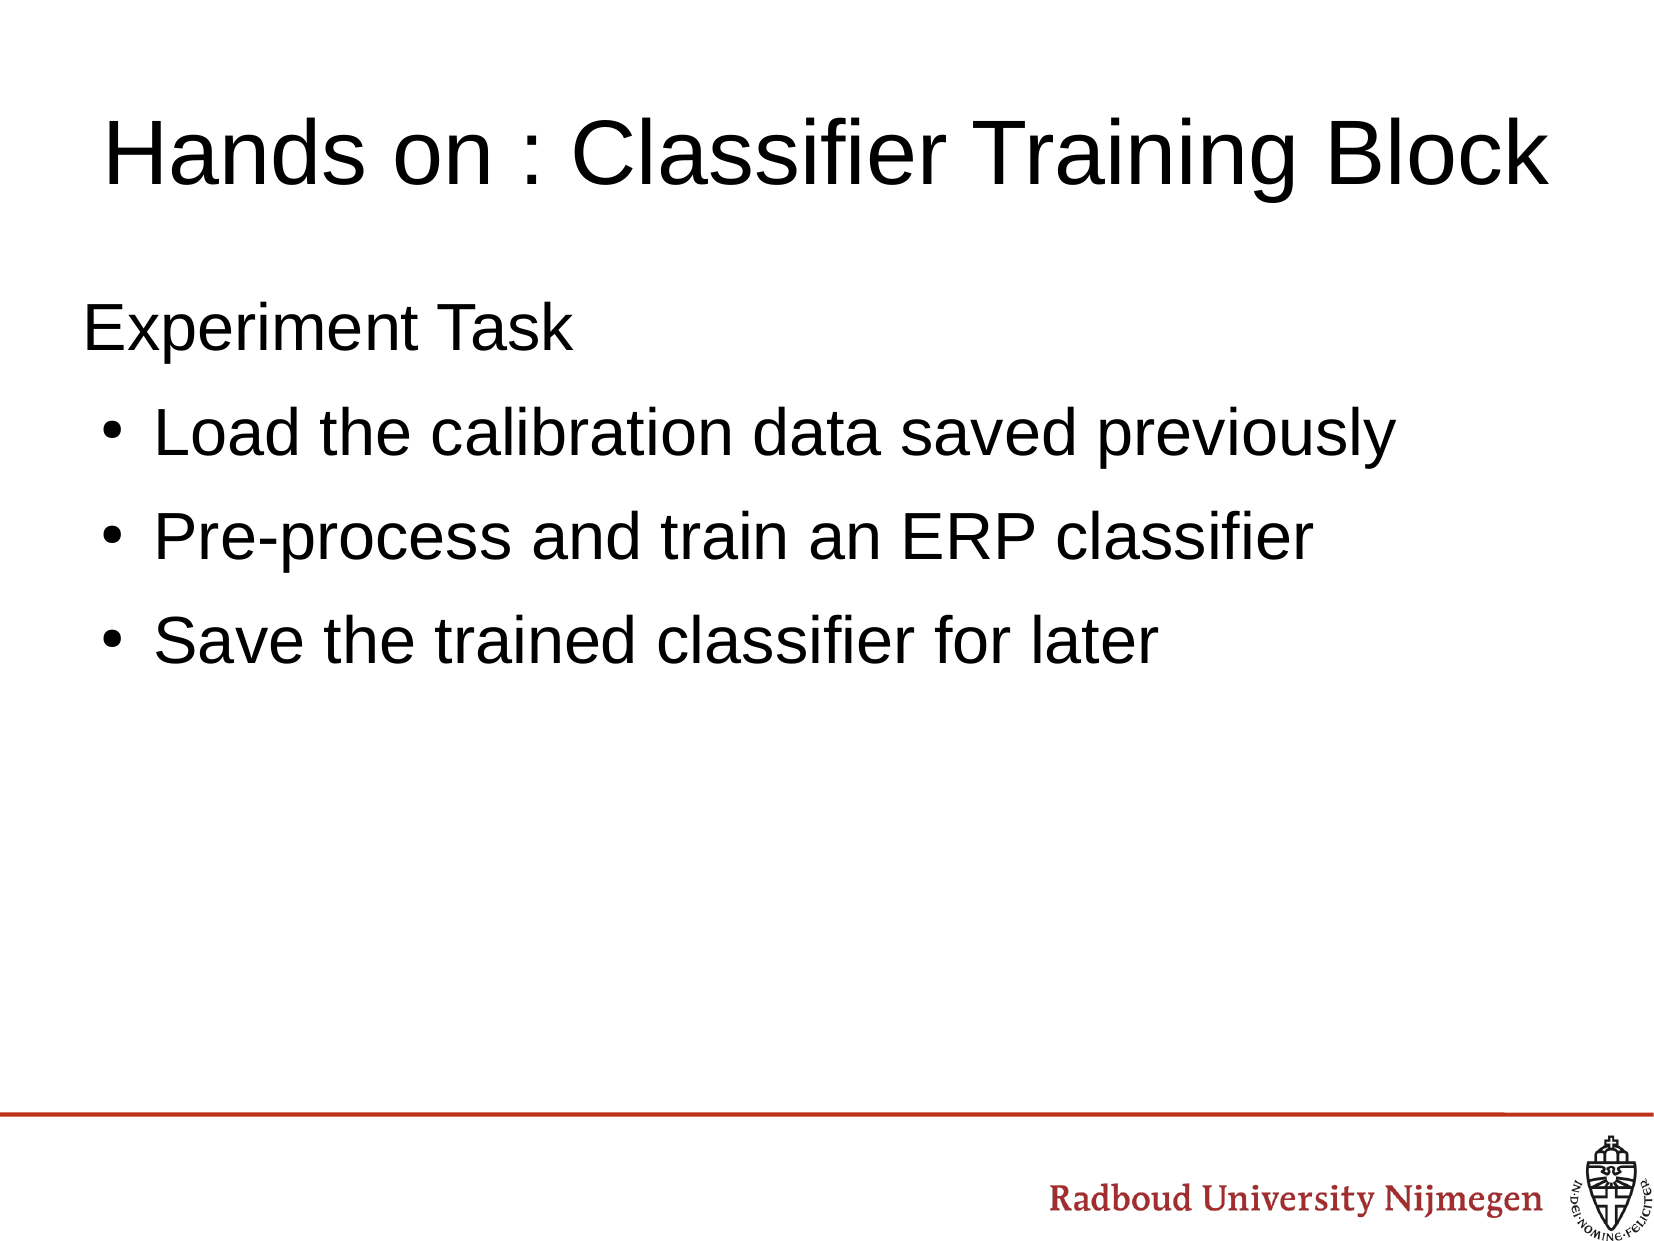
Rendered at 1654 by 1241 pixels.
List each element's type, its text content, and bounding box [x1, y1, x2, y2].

list Experiment Task Load the calibration data saved previously Pre-process and train an ERP classifier Save the trained classifier for later [82, 290, 1571, 1109]
picture [1050, 1134, 1654, 1241]
title Hands on : Classifier Training Block [82, 49, 1571, 257]
